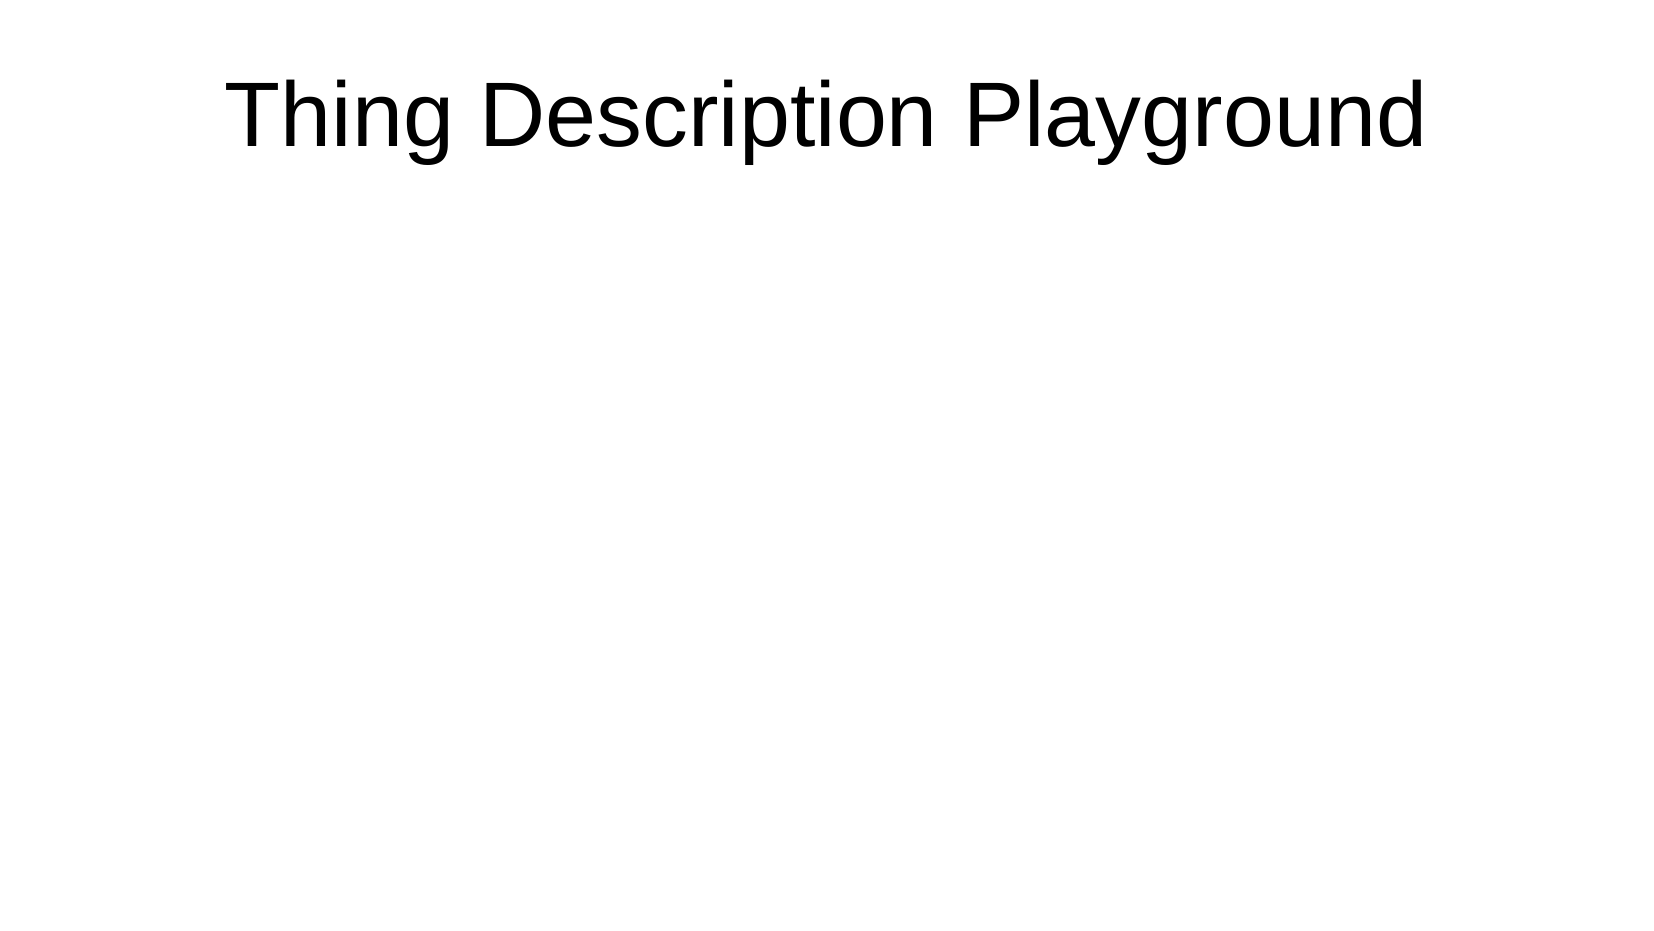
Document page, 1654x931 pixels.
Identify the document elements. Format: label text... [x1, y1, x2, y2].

title Thing Description Playground [82, 37, 1571, 193]
